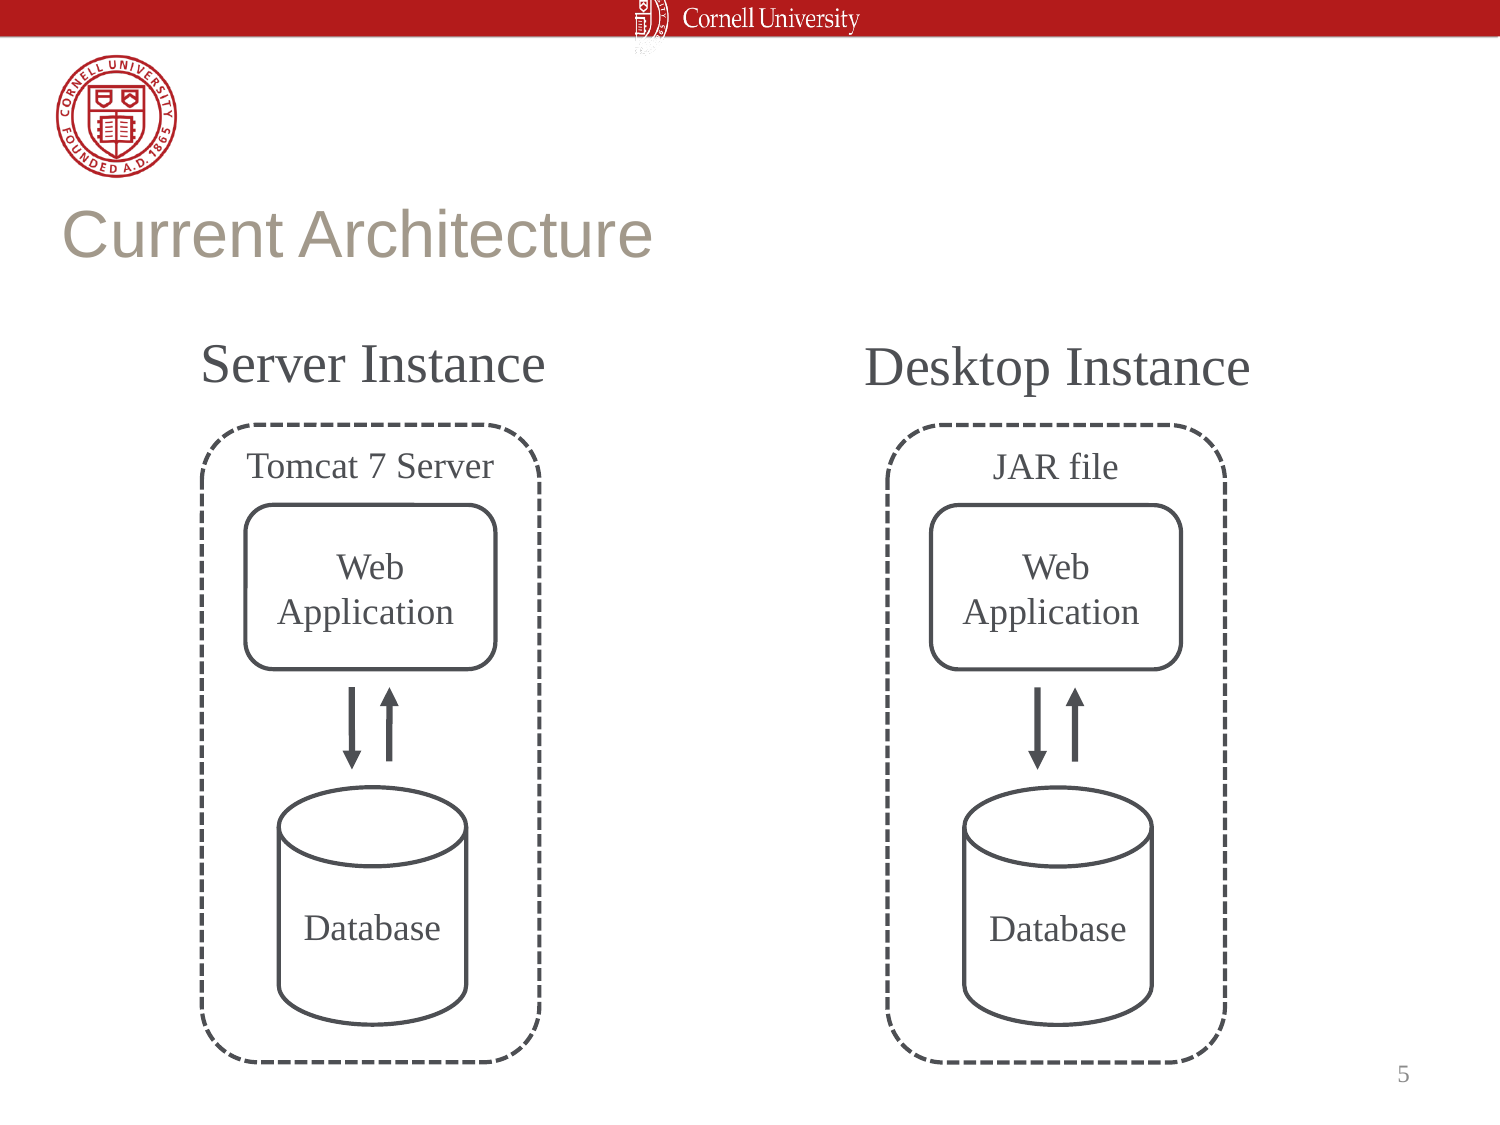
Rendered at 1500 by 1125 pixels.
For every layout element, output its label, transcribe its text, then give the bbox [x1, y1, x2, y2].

text_box JAR file [978, 434, 1134, 495]
picture [635, 0, 860, 60]
text_box Desktop Instance [801, 322, 1315, 405]
text_box Database [278, 787, 467, 1025]
text_box Web Application [931, 505, 1182, 670]
slide_number <number> [1074, 1042, 1425, 1103]
text_box [887, 424, 1225, 1063]
picture [50, 50, 195, 174]
text_box Web Application [245, 504, 496, 670]
list Server Instance [117, 319, 630, 402]
text_box Database [964, 787, 1152, 1025]
title Current Architecture [46, 174, 1471, 288]
text_box [201, 424, 540, 1063]
text_box Tomcat 7 Server [231, 433, 510, 494]
